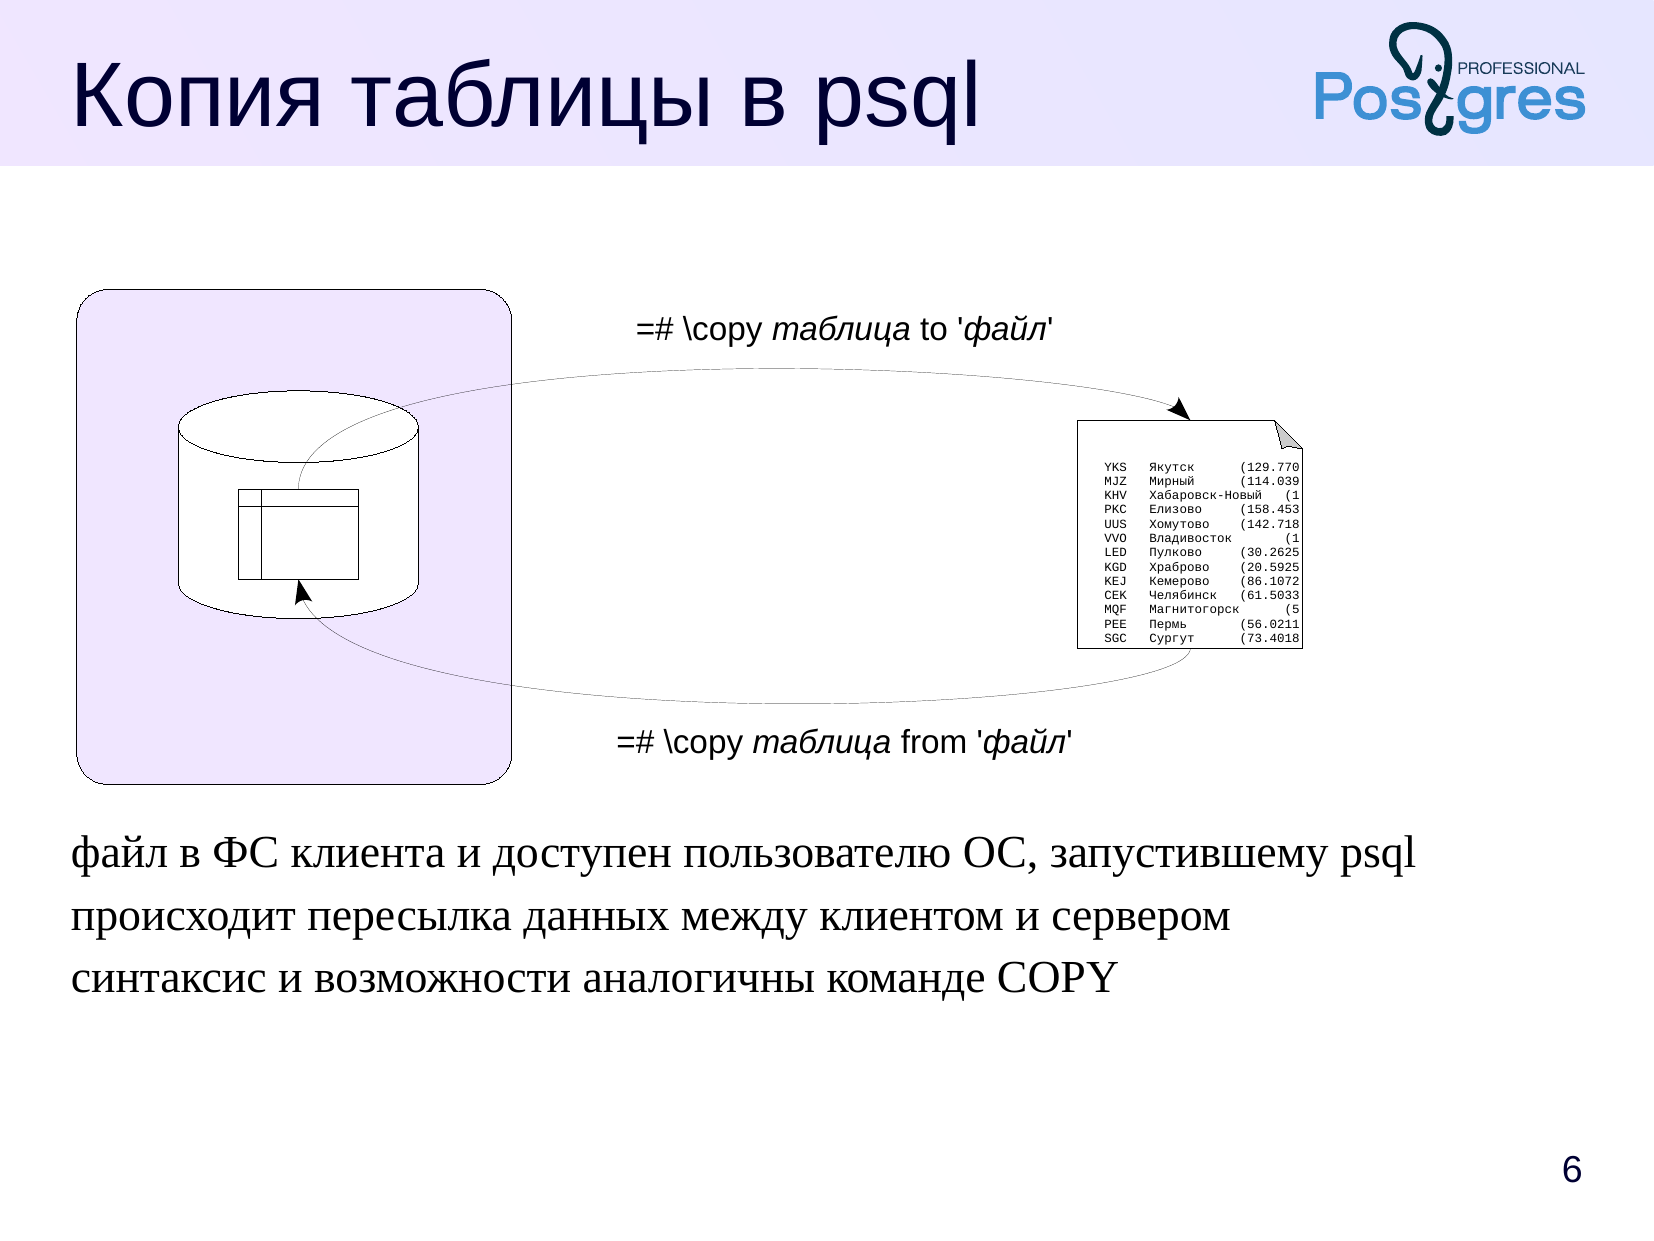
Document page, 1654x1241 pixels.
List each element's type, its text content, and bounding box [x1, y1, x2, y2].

title Копия таблицы в psql [70, 43, 1241, 147]
list файл в ФС клиента и доступен пользователю ОС, запустившему psql происходит пересылка данных между клиентом и сервером синтаксис и возможности аналогичны команде COPY [70, 283, 1583, 1134]
